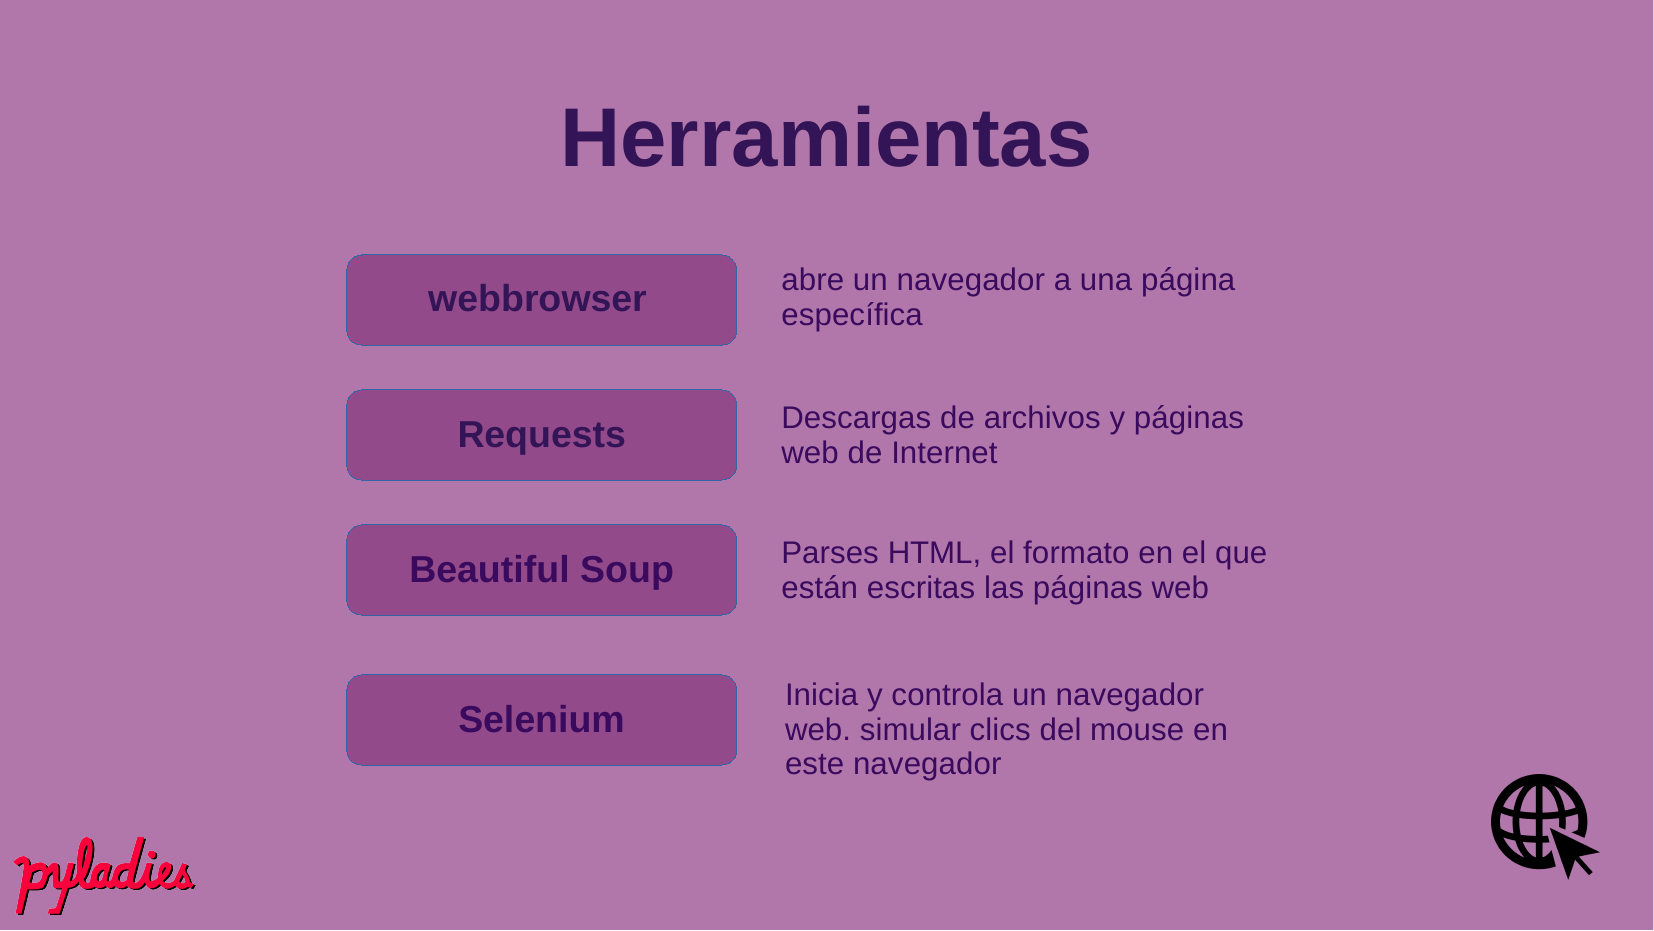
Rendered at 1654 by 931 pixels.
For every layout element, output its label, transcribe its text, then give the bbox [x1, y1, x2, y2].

text_box Herramientas [507, 84, 1146, 286]
text_box Beautiful Soup [394, 541, 690, 599]
text_box Selenium [443, 691, 640, 749]
text_box [346, 674, 737, 766]
picture [1491, 774, 1600, 880]
picture [13, 837, 196, 916]
text_box webbrowser [413, 270, 662, 327]
text_box [346, 254, 737, 346]
text_box abre un navegador a una página específica [766, 255, 1262, 340]
text_box Requests [442, 406, 641, 464]
text_box Parses HTML, el formato en el que están escritas las páginas web [766, 528, 1307, 613]
text_box Descargas de archivos y páginas web de Internet [766, 393, 1262, 478]
text_box [346, 524, 737, 616]
text_box [346, 389, 737, 481]
text_box Inicia y controla un navegador web. simular clics del mouse en este navegador [770, 669, 1281, 789]
